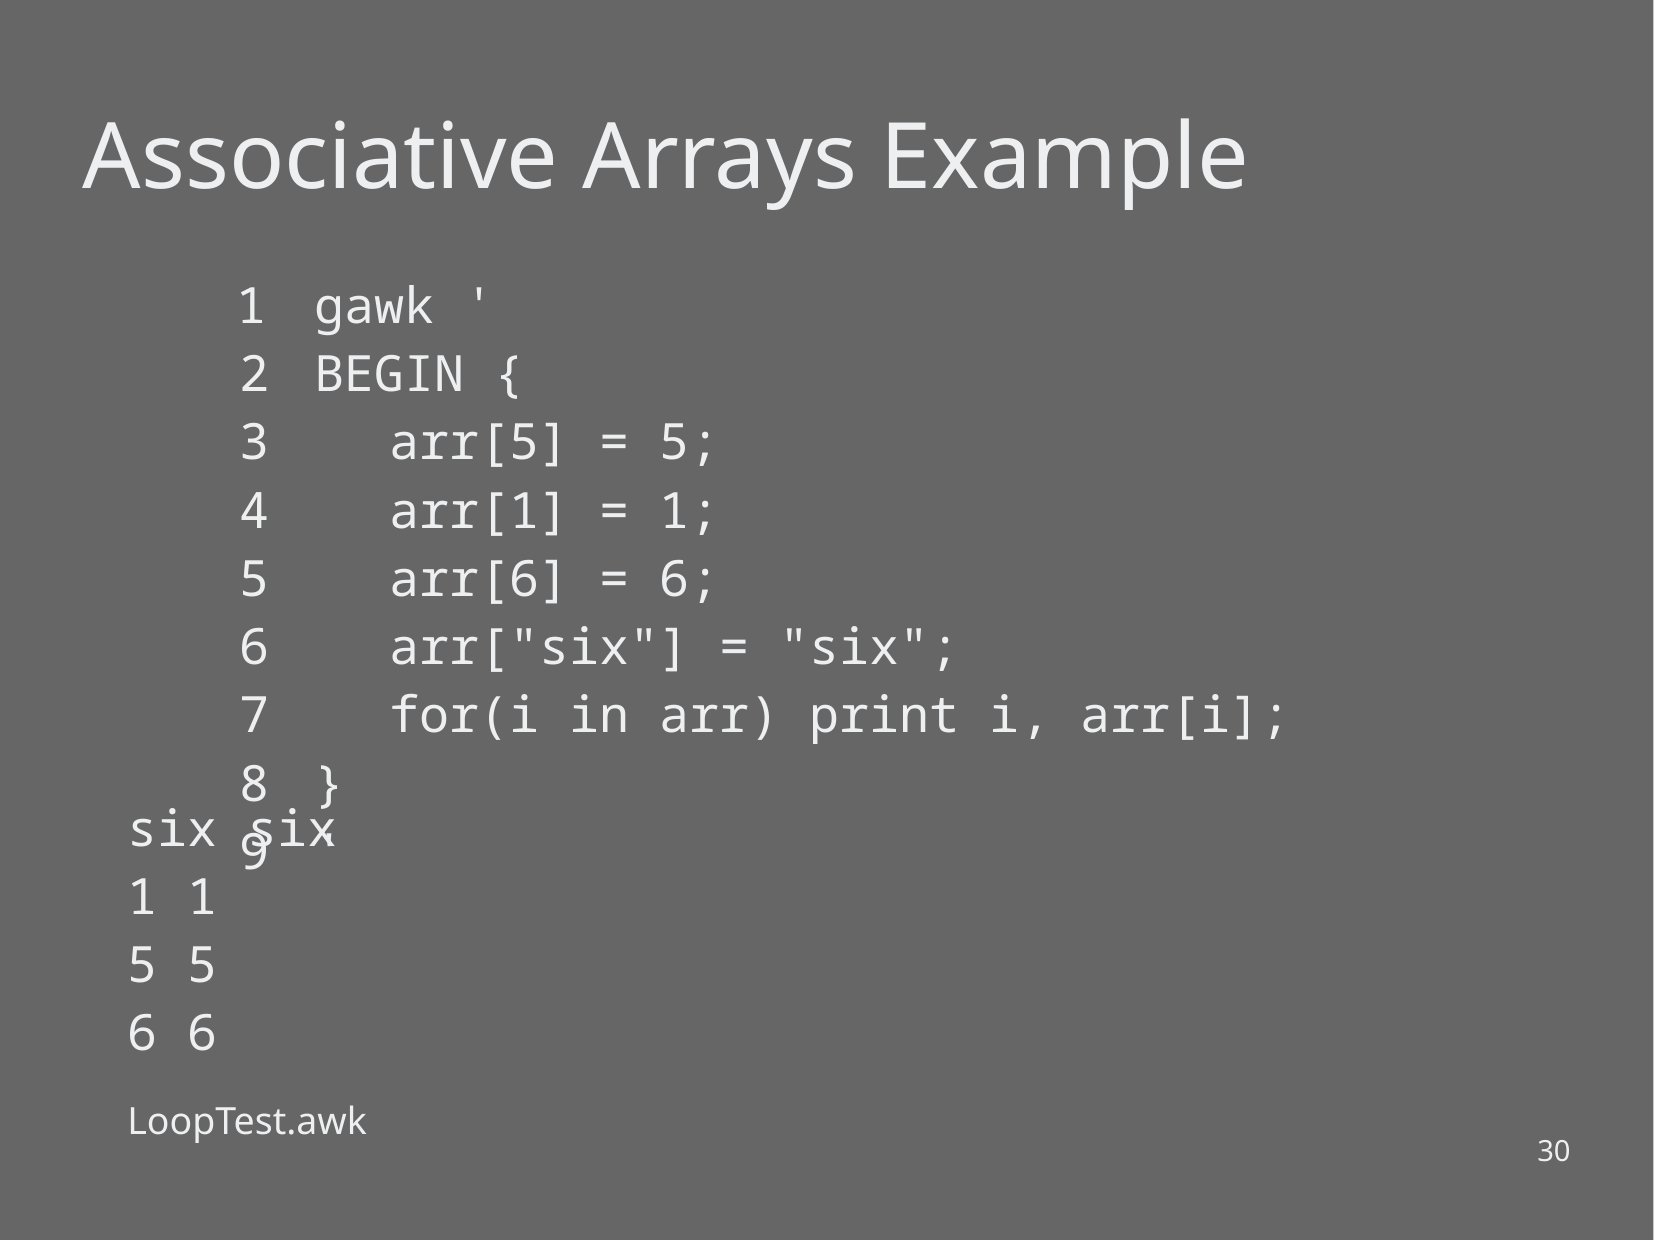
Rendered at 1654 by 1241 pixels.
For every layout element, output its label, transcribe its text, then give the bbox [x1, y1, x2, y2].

title Associative Arrays Example [82, 49, 1571, 257]
text_box six six 1 1 5 5 6 6 [112, 785, 1501, 1051]
text_box 1 gawk ' 2 BEGIN { 3 arr[5] = 5; 4 arr[1] = 1; 5 arr[6] = 6; 6 arr["six"] = "six"; 7 for(i in arr) print i, arr[i]; 8 } 9 ' [75, 262, 1654, 826]
text_box LoopTest.awk [112, 1087, 526, 1140]
